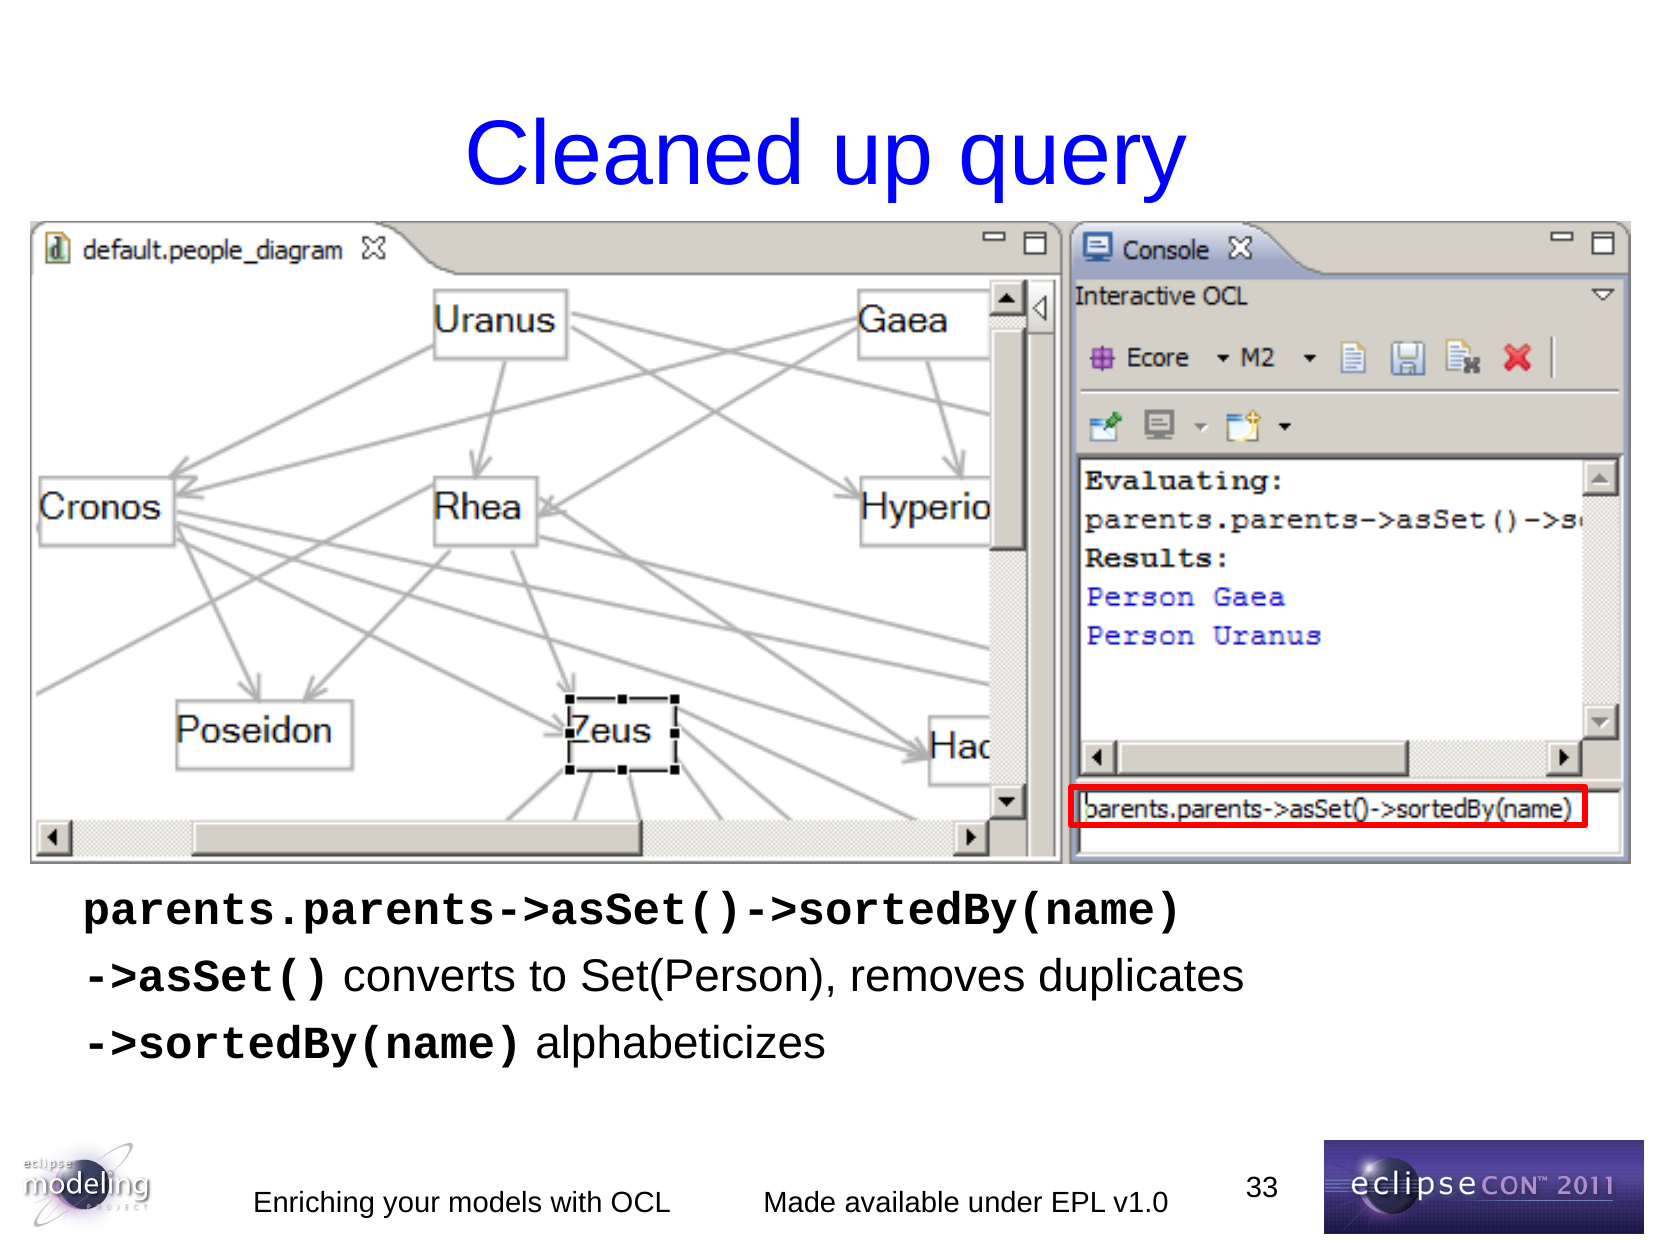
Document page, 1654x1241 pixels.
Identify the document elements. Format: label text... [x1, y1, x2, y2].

title Cleaned up query [82, 49, 1571, 221]
picture [1324, 1140, 1644, 1234]
list parents.parents->asSet()->sortedBy(name) ->asSet() converts to Set(Person), removes duplicates ->sortedBy(name) alphabeticizes [82, 886, 1571, 1094]
picture [9, 1136, 156, 1235]
picture [30, 221, 1631, 864]
